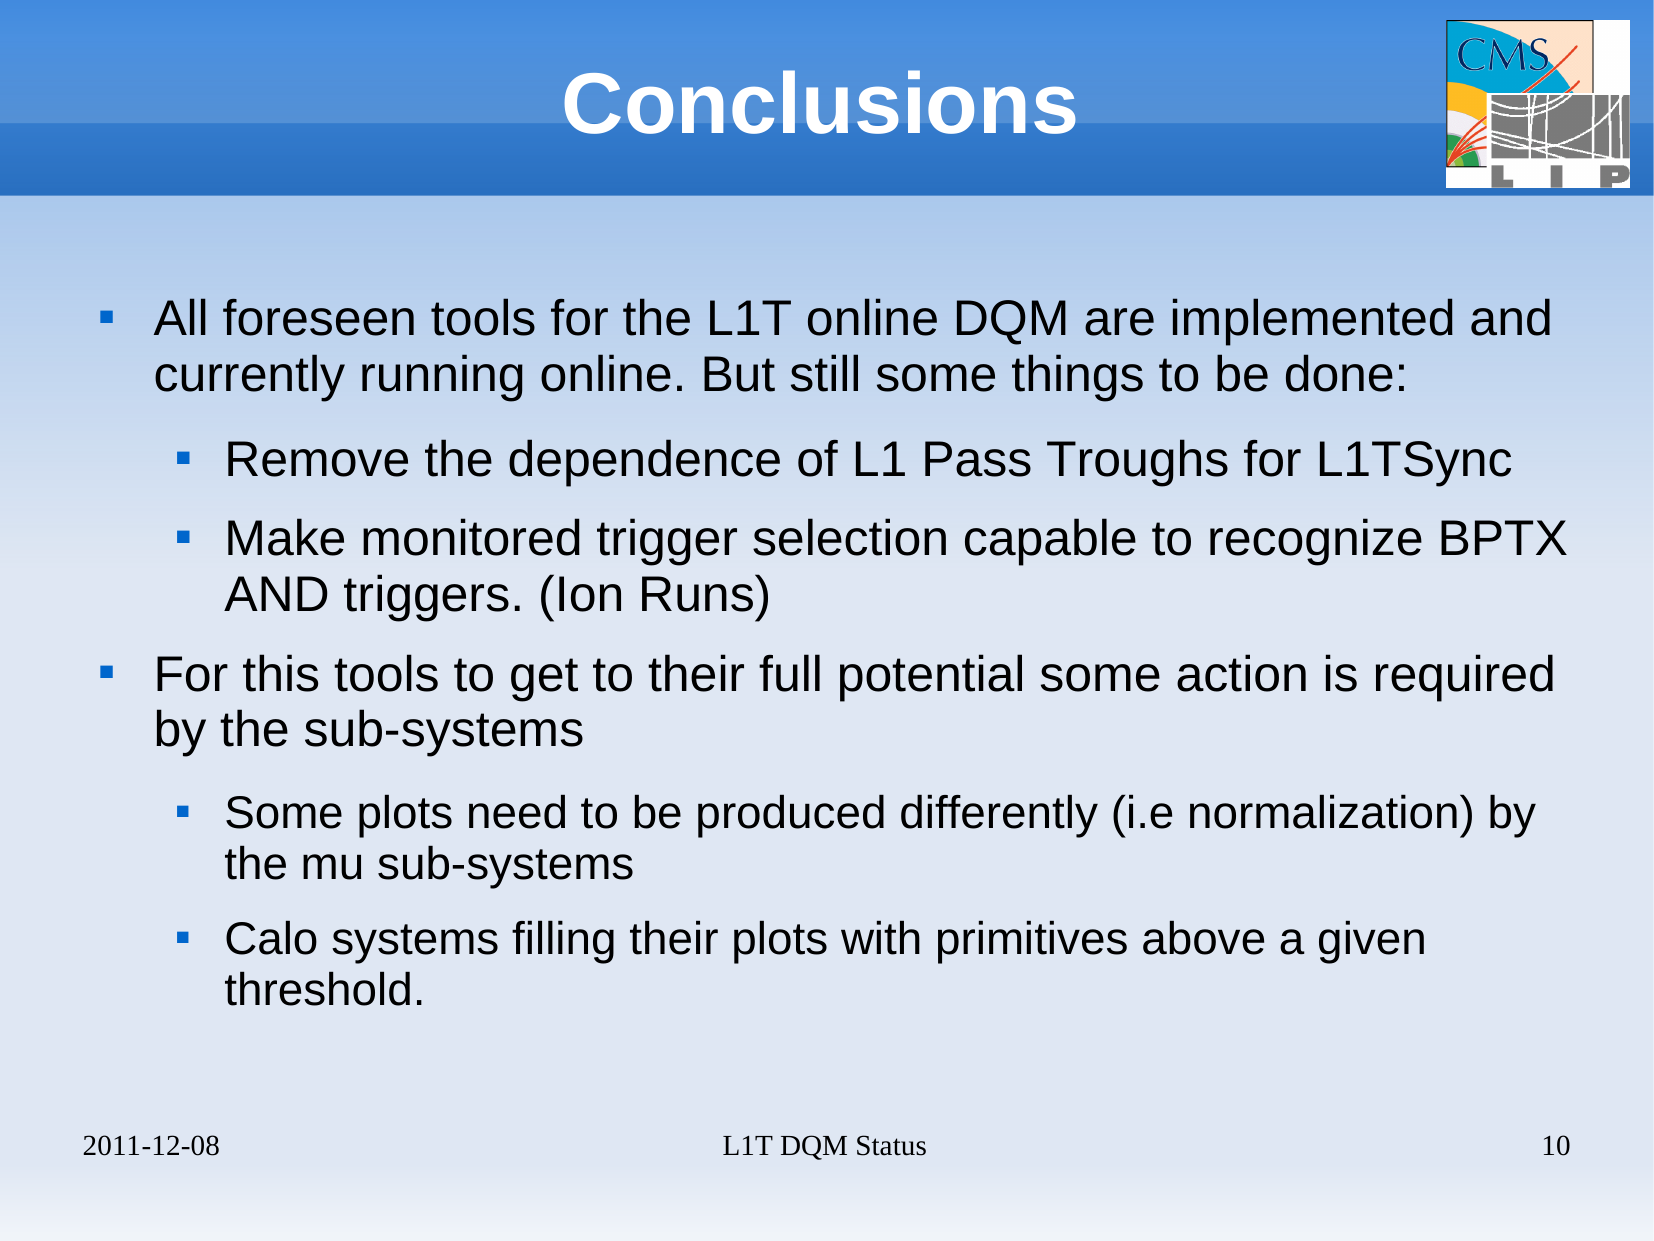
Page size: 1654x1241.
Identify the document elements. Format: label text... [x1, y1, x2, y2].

title Conclusions [76, 0, 1565, 208]
list All foreseen tools for the L1T online DQM are implemented and currently running online. But still some things to be done: Remove the dependence of L1 Pass Troughs for L1TSync Make monitored trigger selection capable to recognize BPTX AND triggers. (Ion Runs) For this tools to get to their full potential some action is required by the sub-systems Some plots need to be produced differently (i.e normalization) by the mu sub-systems Calo systems filling their plots with primitives above a given threshold. [82, 290, 1571, 1109]
picture [0, 0, 1654, 1241]
